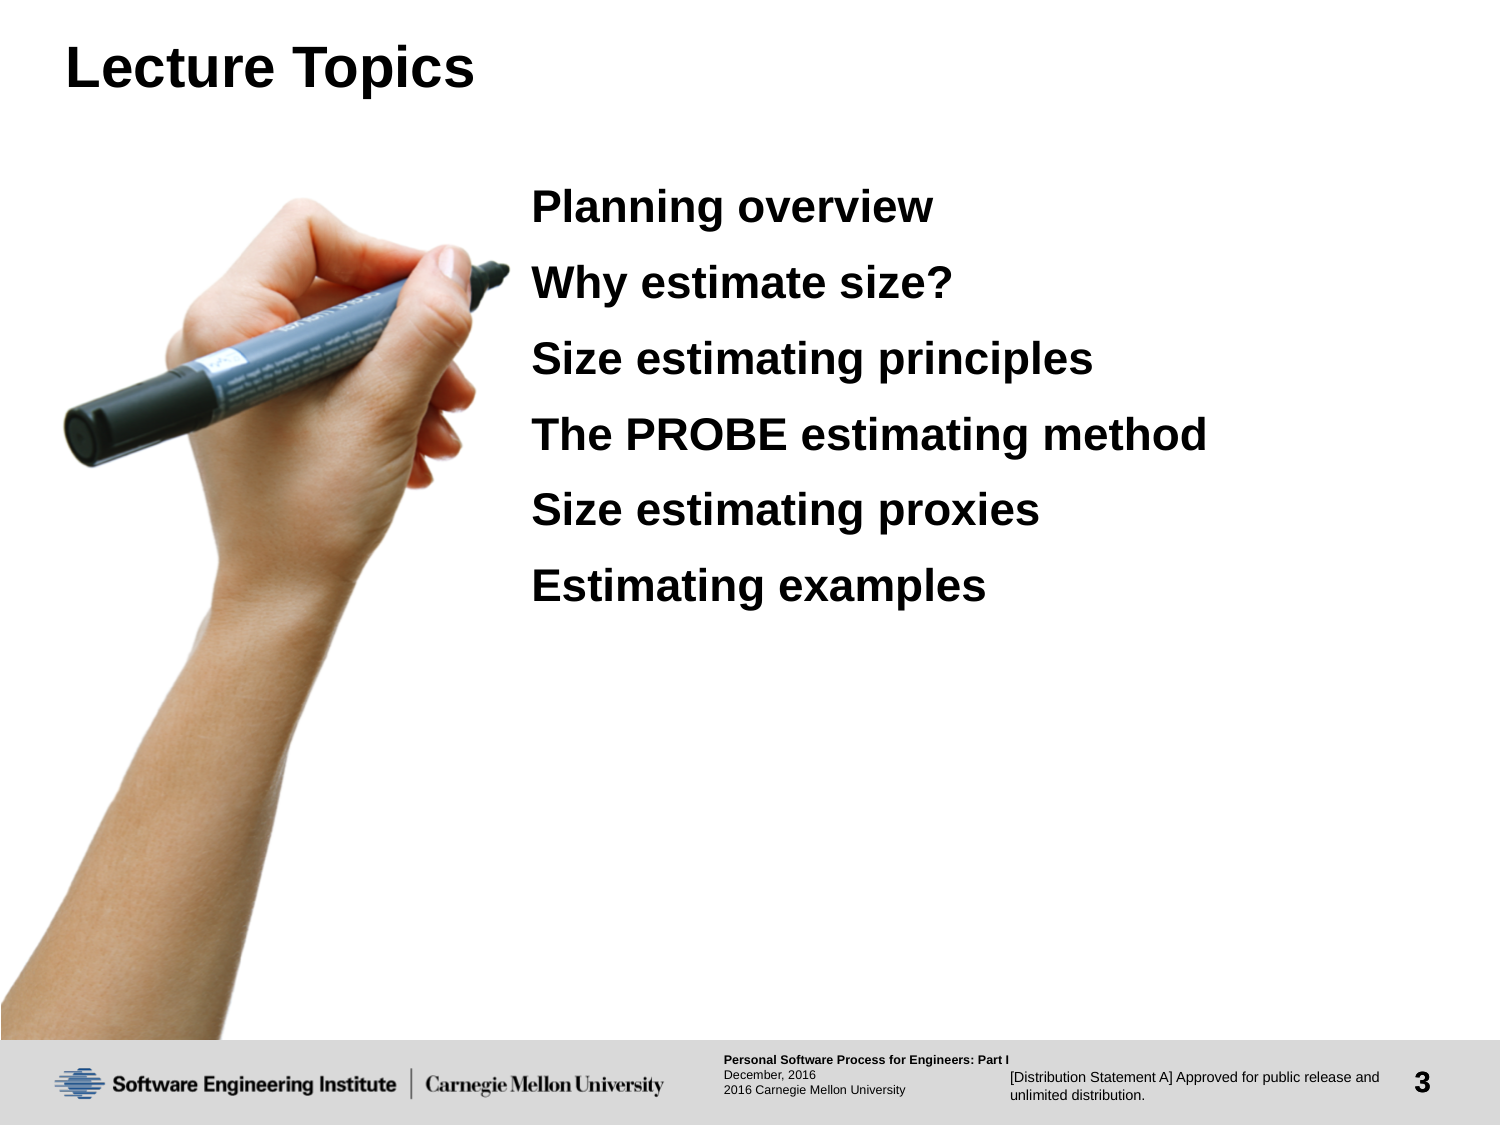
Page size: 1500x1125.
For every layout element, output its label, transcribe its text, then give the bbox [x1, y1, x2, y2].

picture [1, 180, 532, 1040]
picture [46, 1061, 673, 1104]
title Lecture Topics [65, 37, 1313, 148]
list Planning overview Why estimate size? Size estimating principles The PROBE estimating method Size estimating proxies Estimating examples [531, 176, 1432, 1000]
